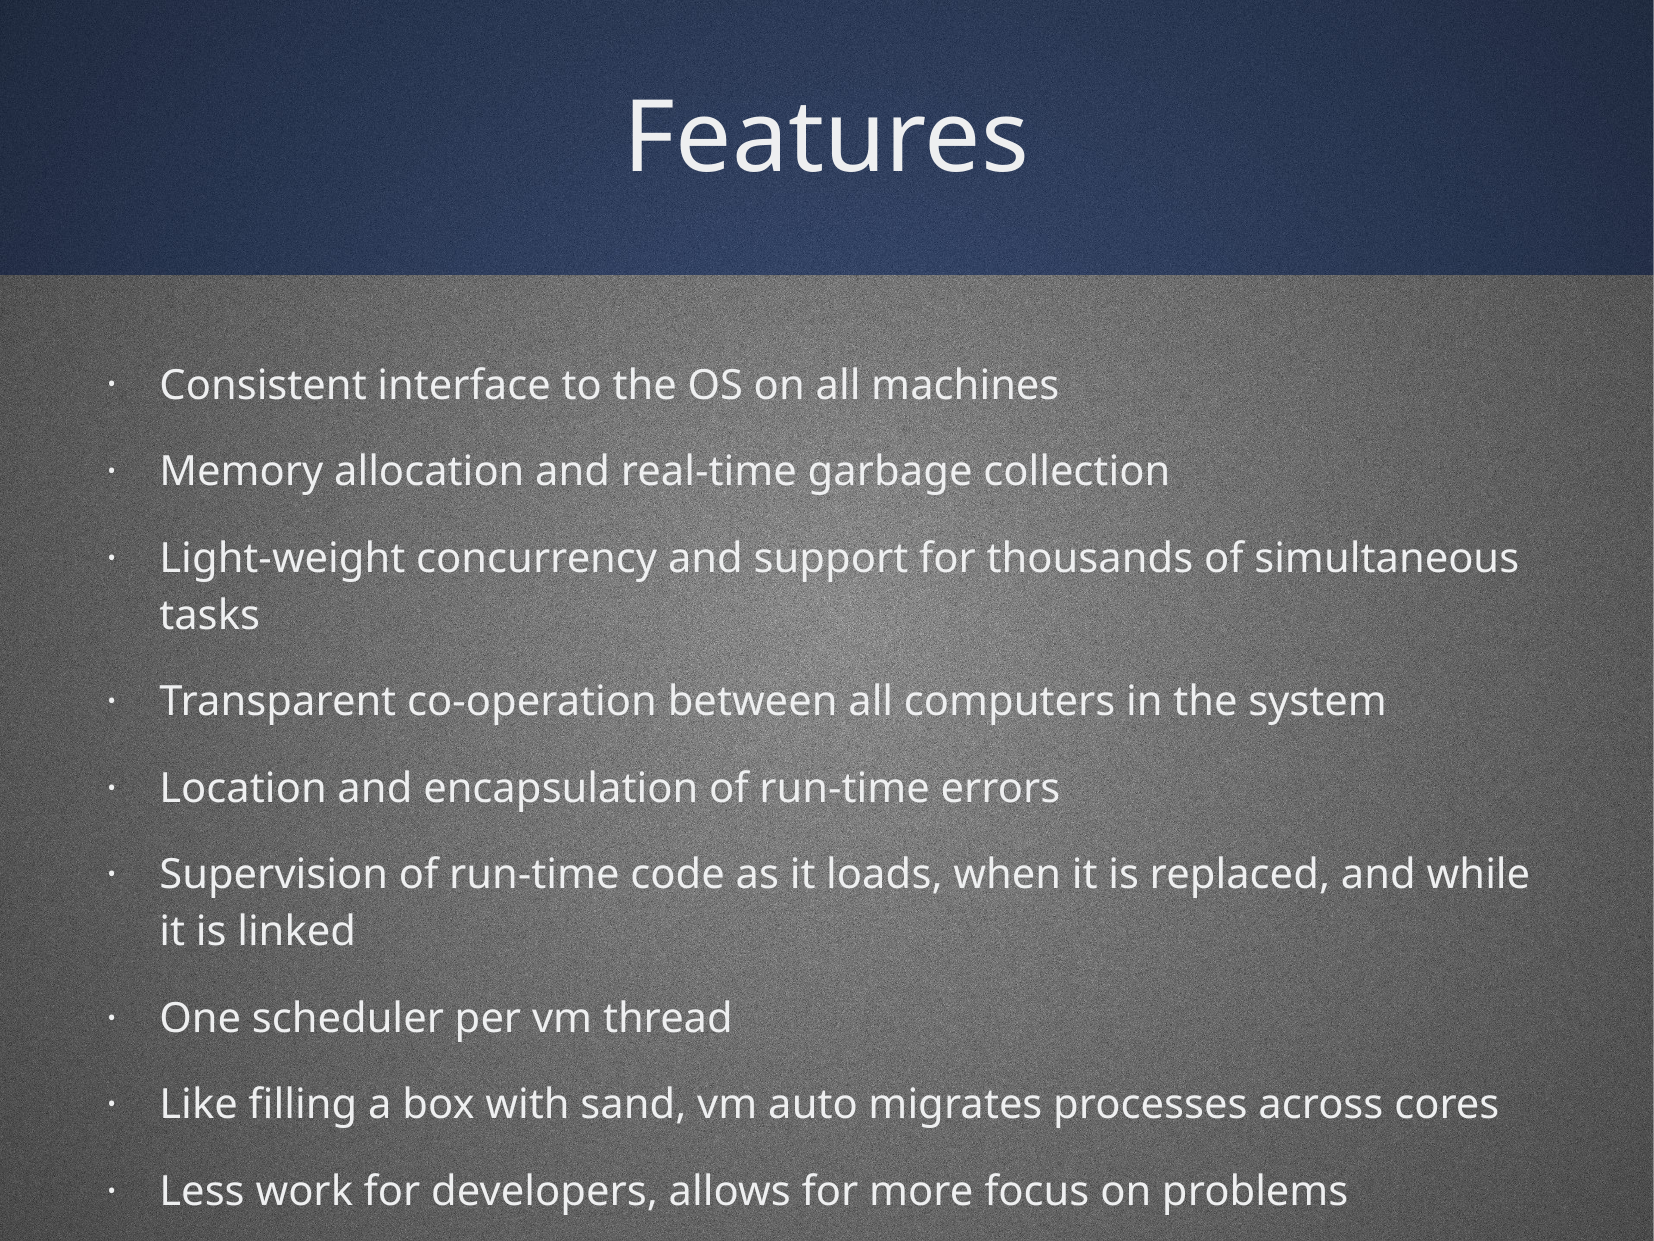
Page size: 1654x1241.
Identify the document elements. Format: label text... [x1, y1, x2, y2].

picture [0, 0, 1654, 1241]
title Features [88, 29, 1565, 237]
list Consistent interface to the OS on all machines Memory allocation and real-time garbage collection Light-weight concurrency and support for thousands of simultaneous tasks Transparent co-operation between all computers in the system Location and encapsulation of run-time errors Supervision of run-time code as it loads, when it is replaced, and while it is linked One scheduler per vm thread Like filling a box with sand, vm auto migrates processes across cores Less work for developers, allows for more focus on problems Hot code swapping [88, 354, 1565, 1209]
